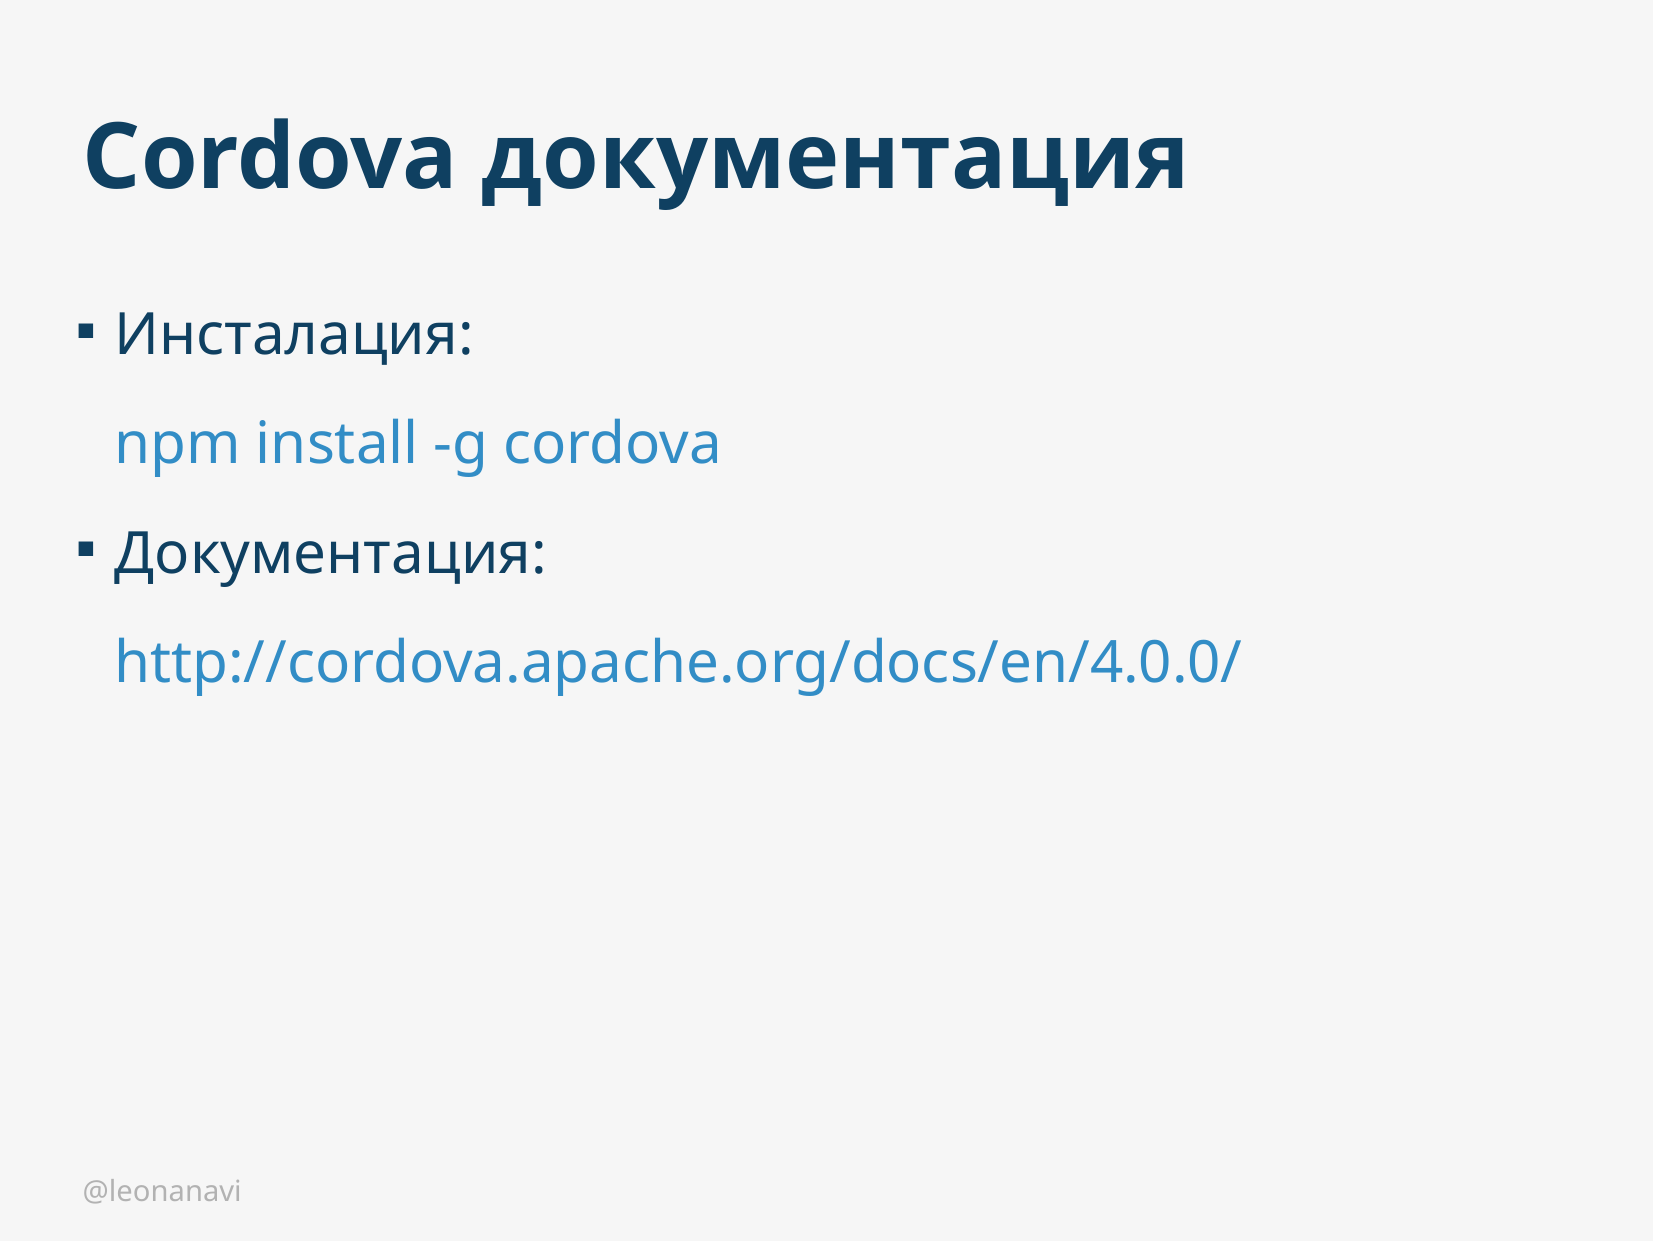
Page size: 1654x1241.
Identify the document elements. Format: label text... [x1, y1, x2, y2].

text_box Инсталация: npm install -g cordova Документация: http://cordova.apache.org/docs/en/4.0.0/ [63, 285, 1610, 1009]
title Cordova документация [82, 49, 1571, 257]
